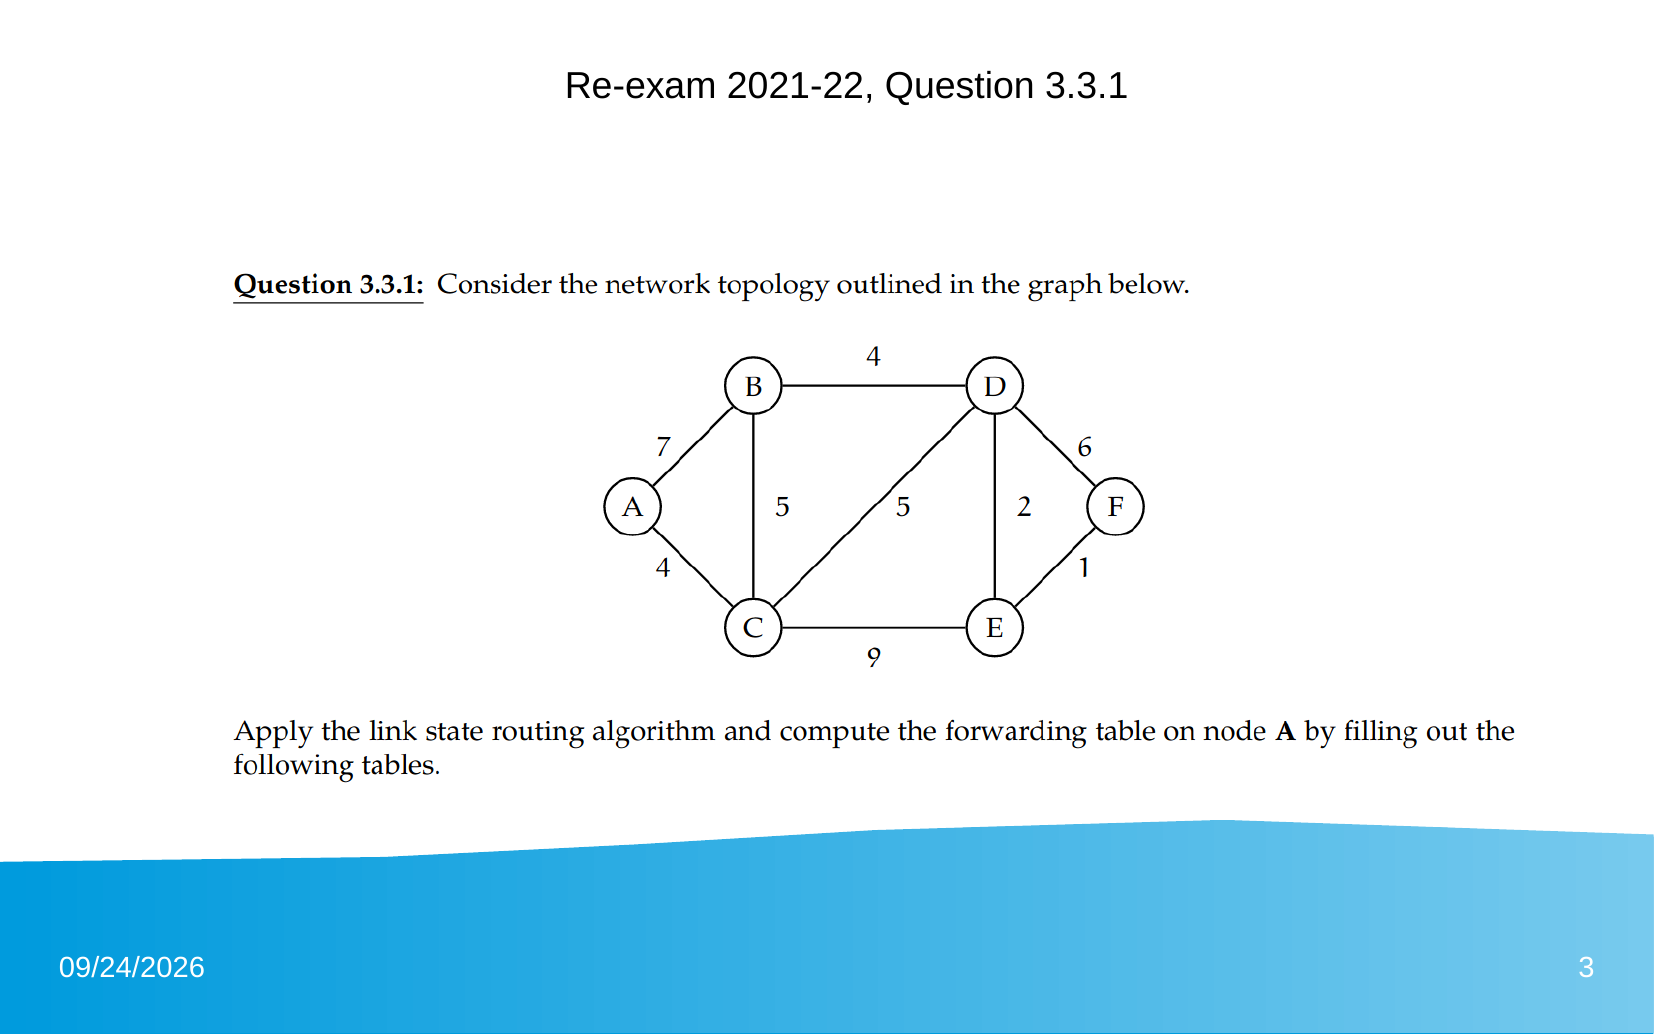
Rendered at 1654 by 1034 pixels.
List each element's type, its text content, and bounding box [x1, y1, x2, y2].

picture [225, 252, 1527, 786]
text_box Re-exam 2021-22, Question 3.3.1 [550, 57, 1144, 115]
